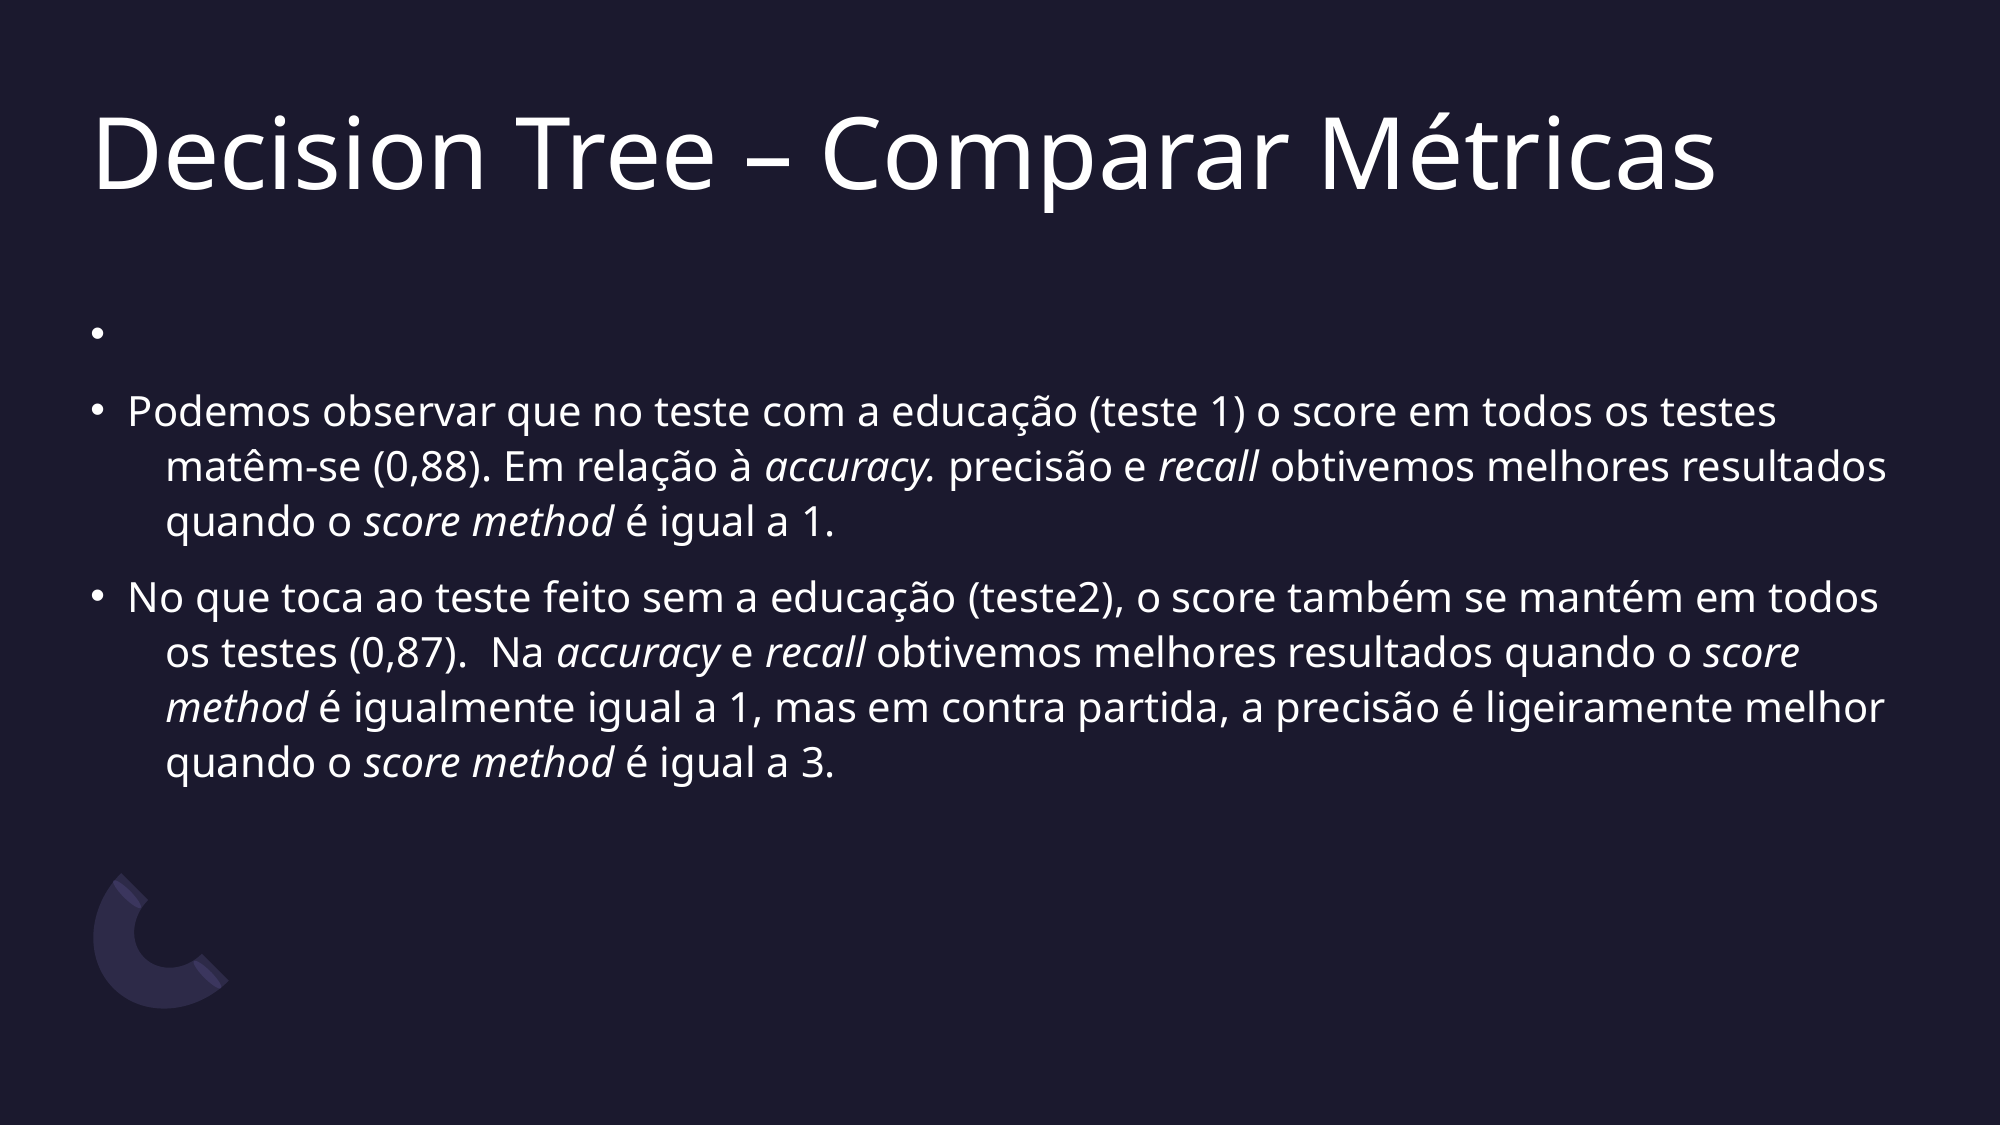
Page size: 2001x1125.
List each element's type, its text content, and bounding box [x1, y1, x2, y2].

title Decision Tree – Comparar Métricas [90, 90, 1910, 308]
list Podemos observar que no teste com a educação (teste 1) o score em todos os testes matêm-se (0,88). Em relação à accuracy. precisão e recall obtivemos melhores resultados quando o score method é igual a 1. No que toca ao teste feito sem a educação (teste2), o score também se mantém em todos os testes (0,87). Na accuracy e recall obtivemos melhores resultados quando o score method é igualmente igual a 1, mas em contra partida, a precisão é ligeiramente melhor quando o score method é igual a 3. [90, 308, 1910, 1000]
